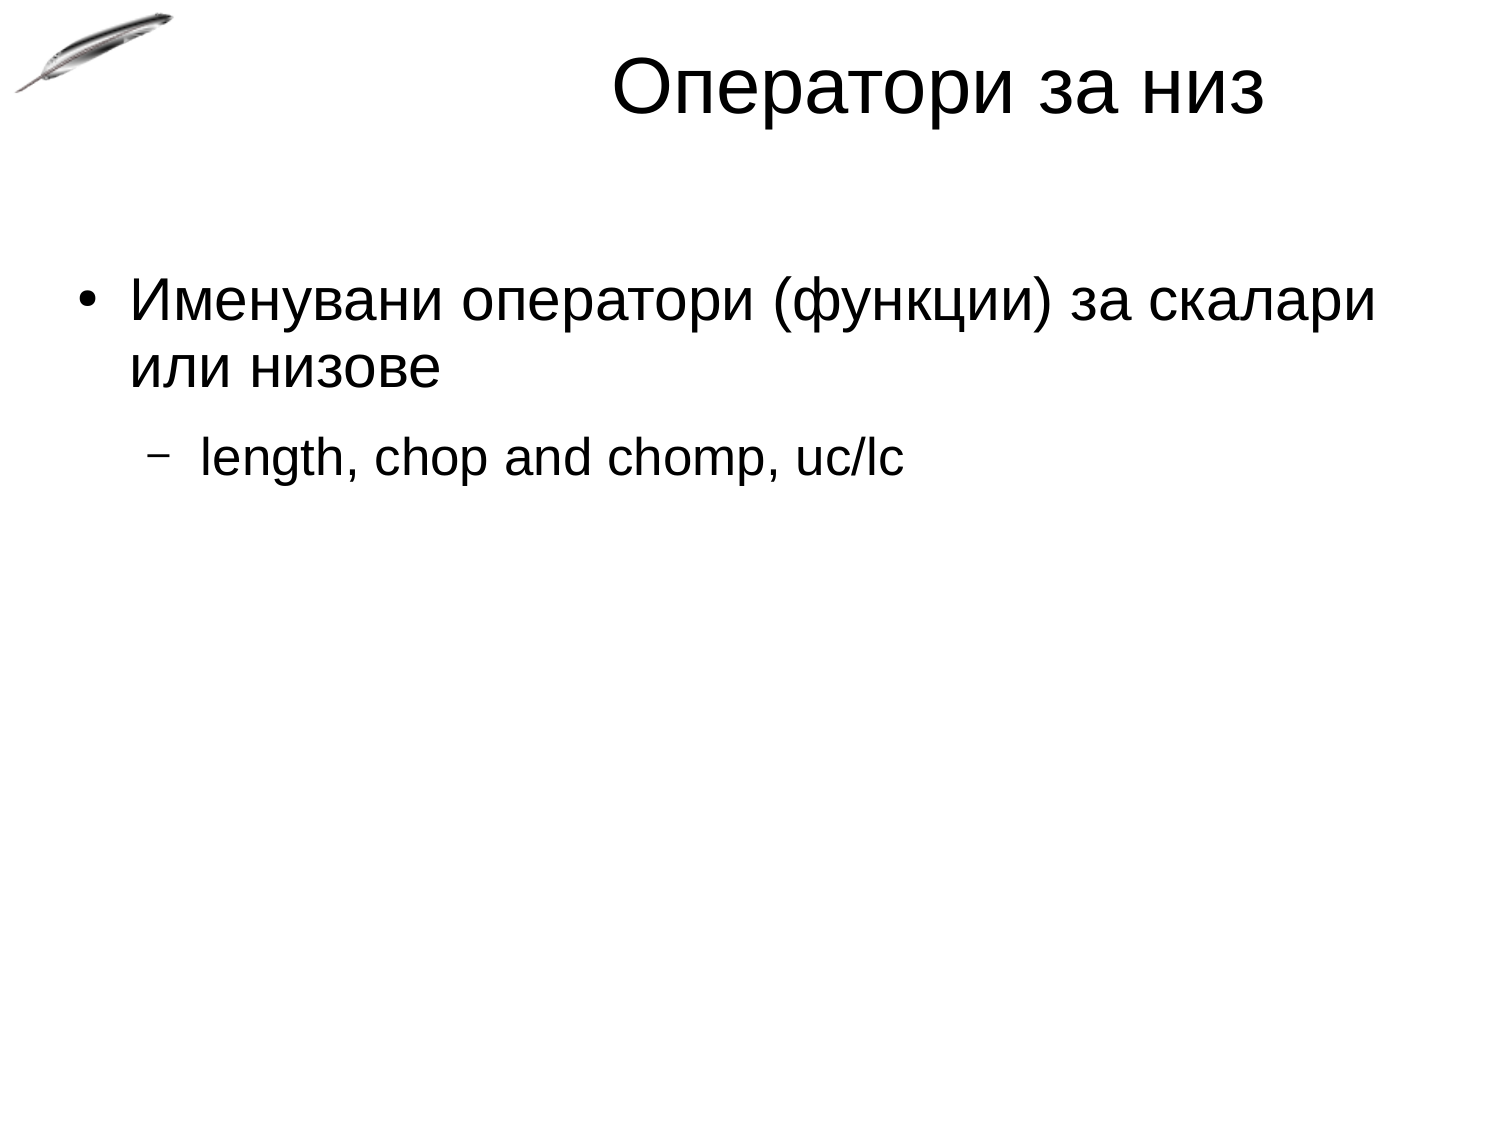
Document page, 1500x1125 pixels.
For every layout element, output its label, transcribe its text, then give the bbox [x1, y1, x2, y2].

title Оператори за низ [419, 0, 1459, 176]
list Именувани оператори (функции) за скалари или низове length, chop and chomp, uc/lc [59, 265, 1453, 1063]
picture [11, 11, 179, 95]
